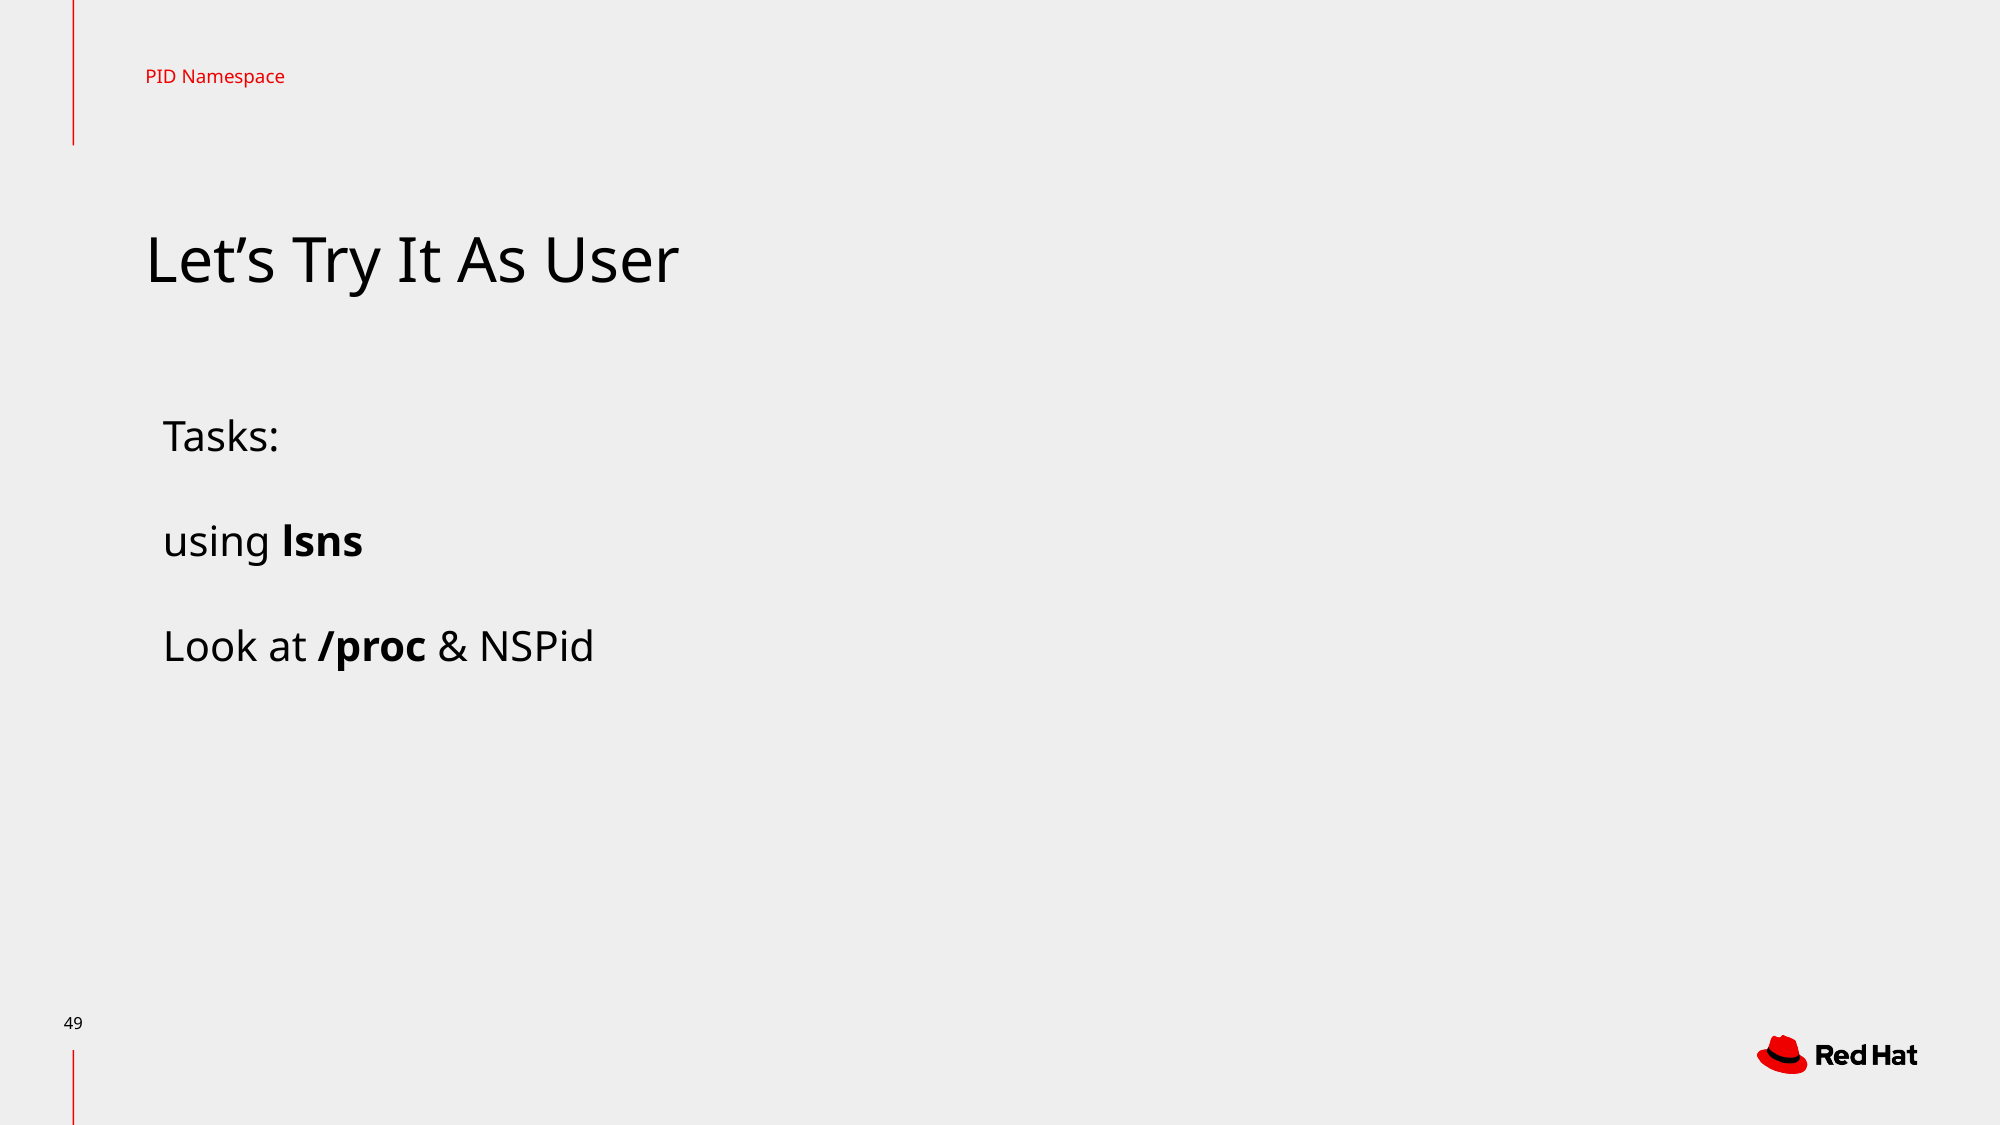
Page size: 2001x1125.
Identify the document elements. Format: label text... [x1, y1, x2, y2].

title Tasks: using lsns Look at /proc & NSPid [162, 355, 1320, 1052]
picture [1757, 1035, 1918, 1074]
slide_number <number> [13, 1012, 134, 1036]
title Let’s Try It As User [73, 193, 1713, 353]
subtitle PID Namespace [73, 9, 919, 143]
